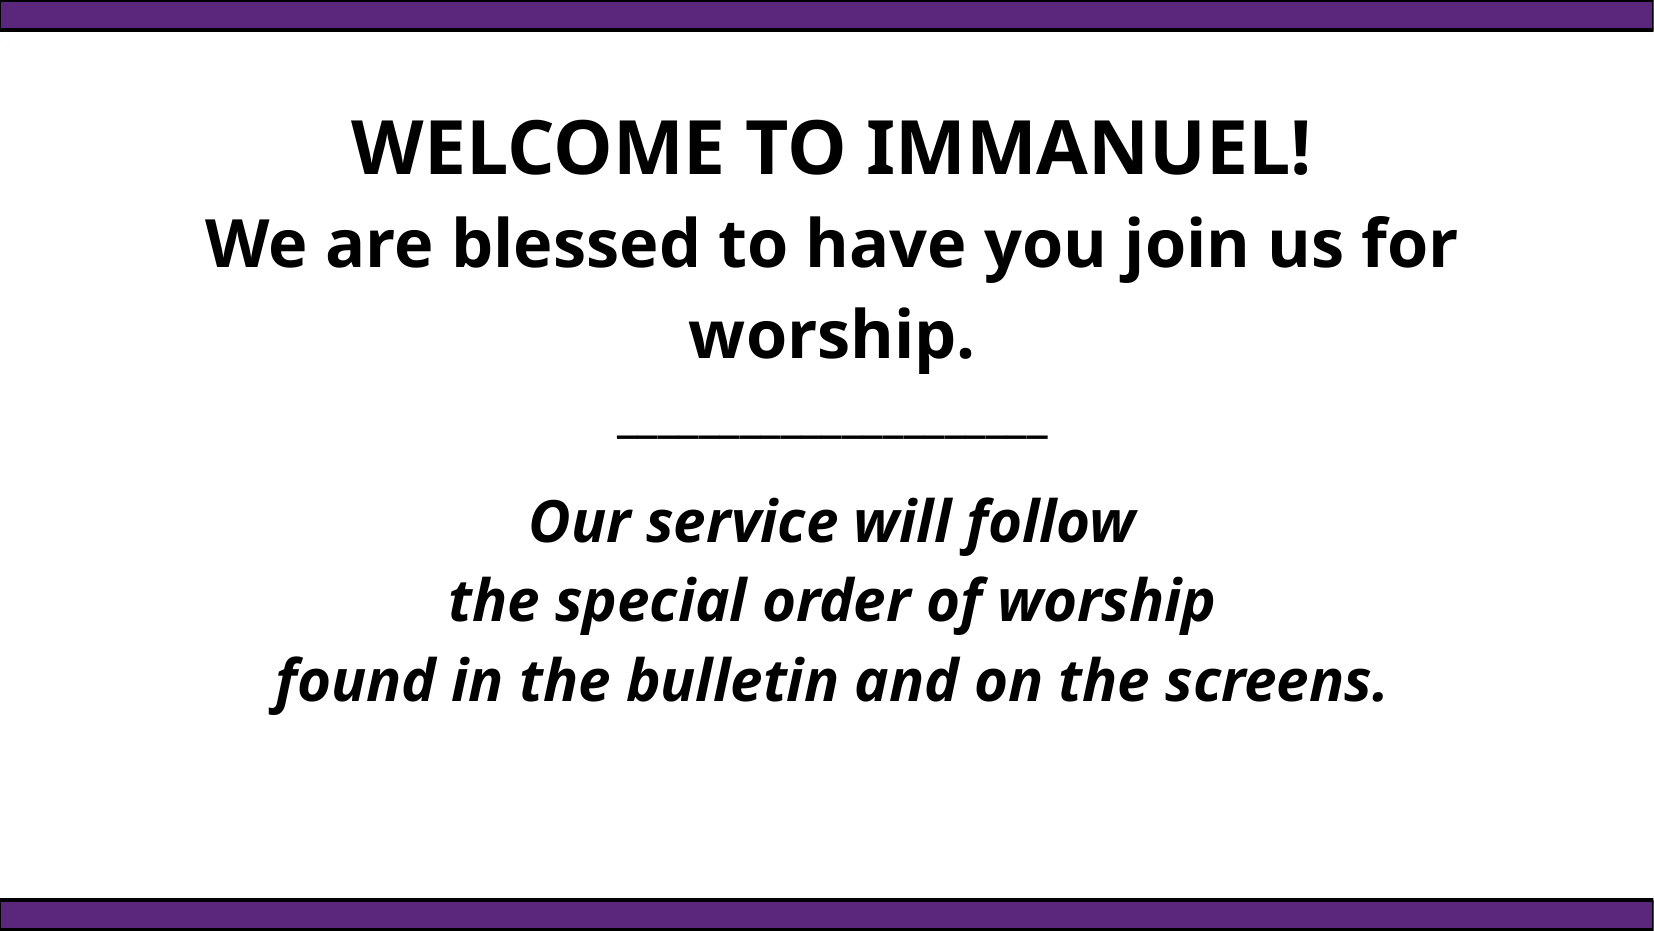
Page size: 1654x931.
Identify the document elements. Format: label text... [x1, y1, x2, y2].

text_box [0, 0, 1654, 31]
text_box WELCOME TO IMMANUEL! We are blessed to have you join us for worship. _____________________ Our service will follow the special order of worship found in the bulletin and on the screens. [75, 30, 1591, 649]
picture [0, 31, 1654, 900]
text_box [0, 900, 1654, 931]
